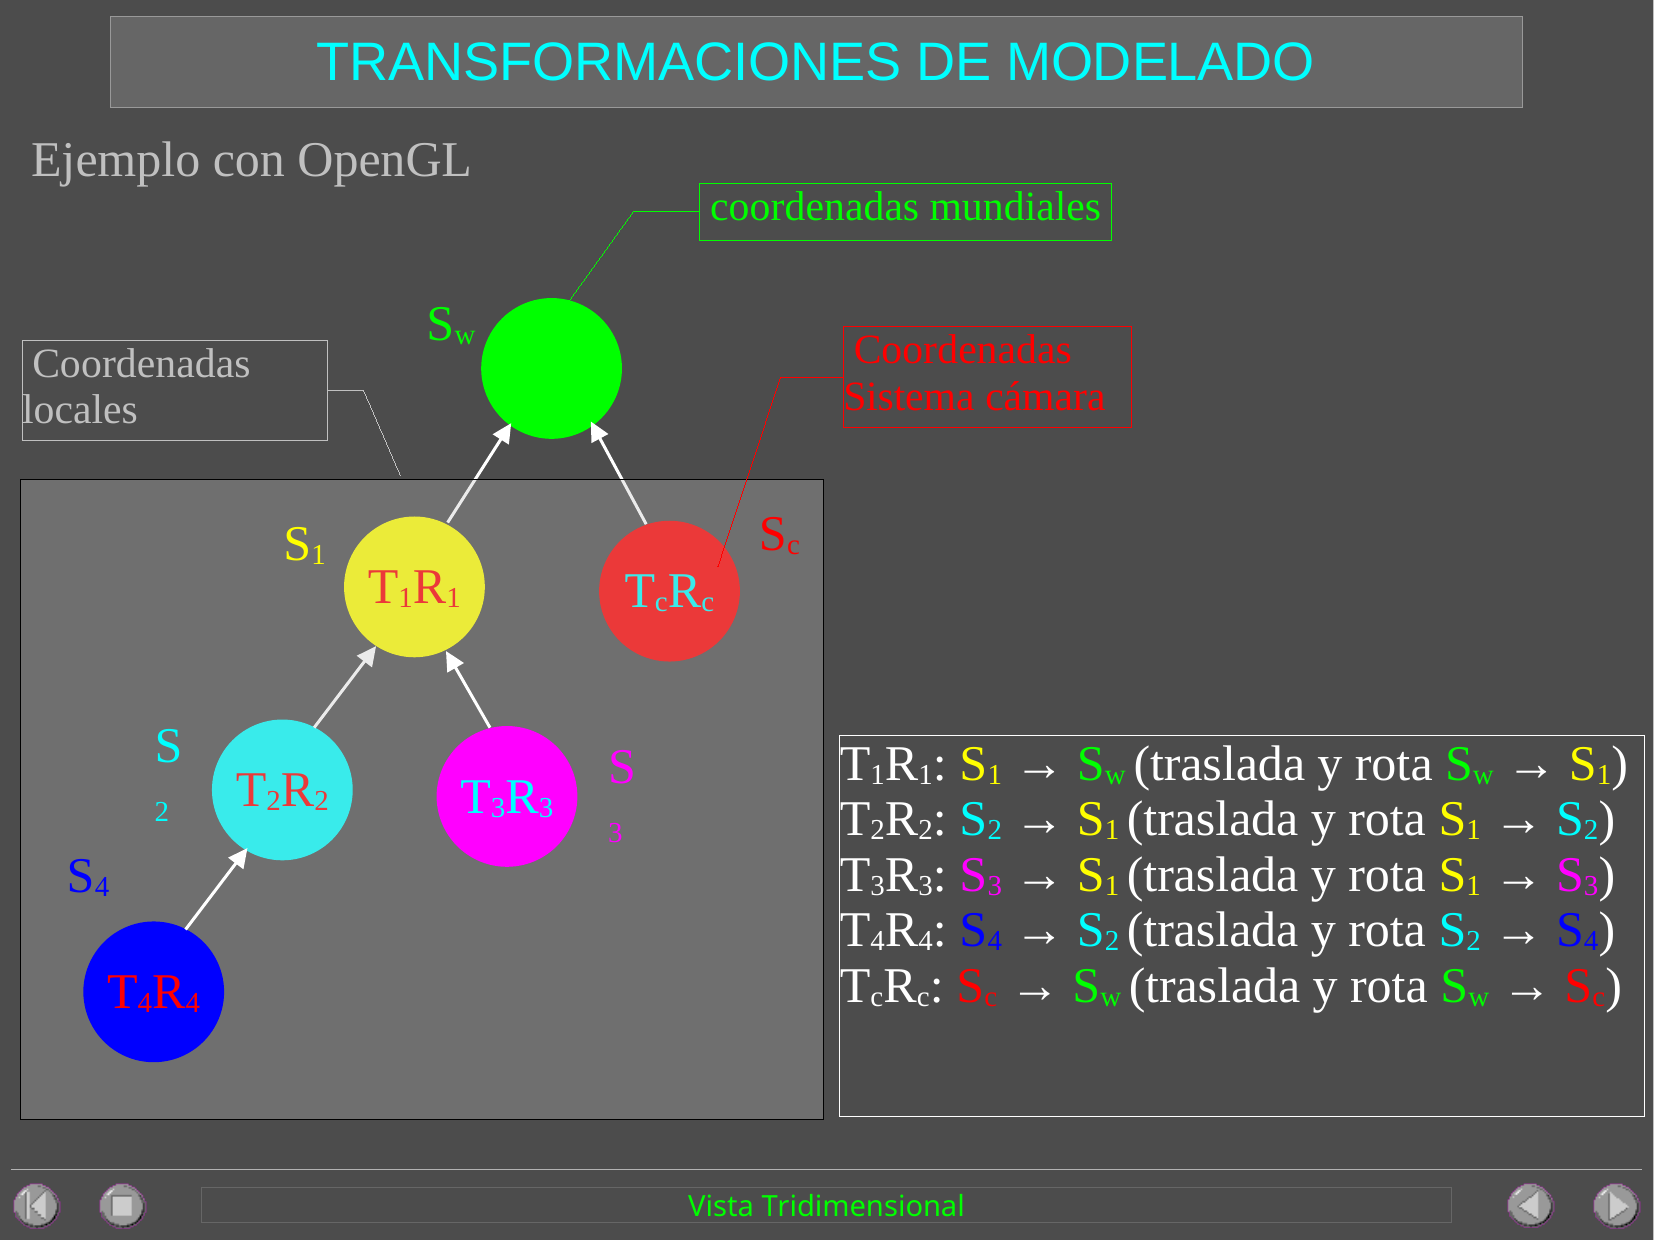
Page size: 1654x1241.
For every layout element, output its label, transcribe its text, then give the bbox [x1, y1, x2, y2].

text_box T3R3 [436, 726, 578, 867]
text_box S4 [66, 848, 110, 924]
picture [11, 1181, 62, 1232]
text_box [20, 479, 824, 1120]
text_box [481, 298, 622, 439]
text_box Coordenadas locales [22, 340, 328, 441]
text_box Ejemplo con OpenGL [30, 131, 1057, 192]
text_box Sc [759, 506, 802, 582]
text_box S3 [608, 738, 651, 815]
text_box Sw [426, 296, 476, 372]
picture [1505, 1181, 1556, 1231]
text_box T4R4 [83, 921, 225, 1063]
picture [1591, 1181, 1642, 1232]
title TRANSFORMACIONES DE MODELADO [110, 16, 1523, 108]
text_box S2 [154, 717, 198, 793]
text_box S1 [283, 516, 326, 772]
text_box coordenadas mundiales [699, 183, 1112, 241]
text_box T1R1: S1 → Sw (traslada y rota Sw → S1) T2R2: S2 → S1 (traslada y rota S1 → S2) T3R3: S3 → S1 (traslada y rota S1 → S3) T4R4: S4 → S2 (traslada y rota S2 → S4) TcRc: Sc → Sw (traslada y rota Sw → Sc) [839, 735, 1645, 1117]
text_box Coordenadas Sistema cámara [843, 326, 1132, 428]
picture [97, 1181, 148, 1232]
